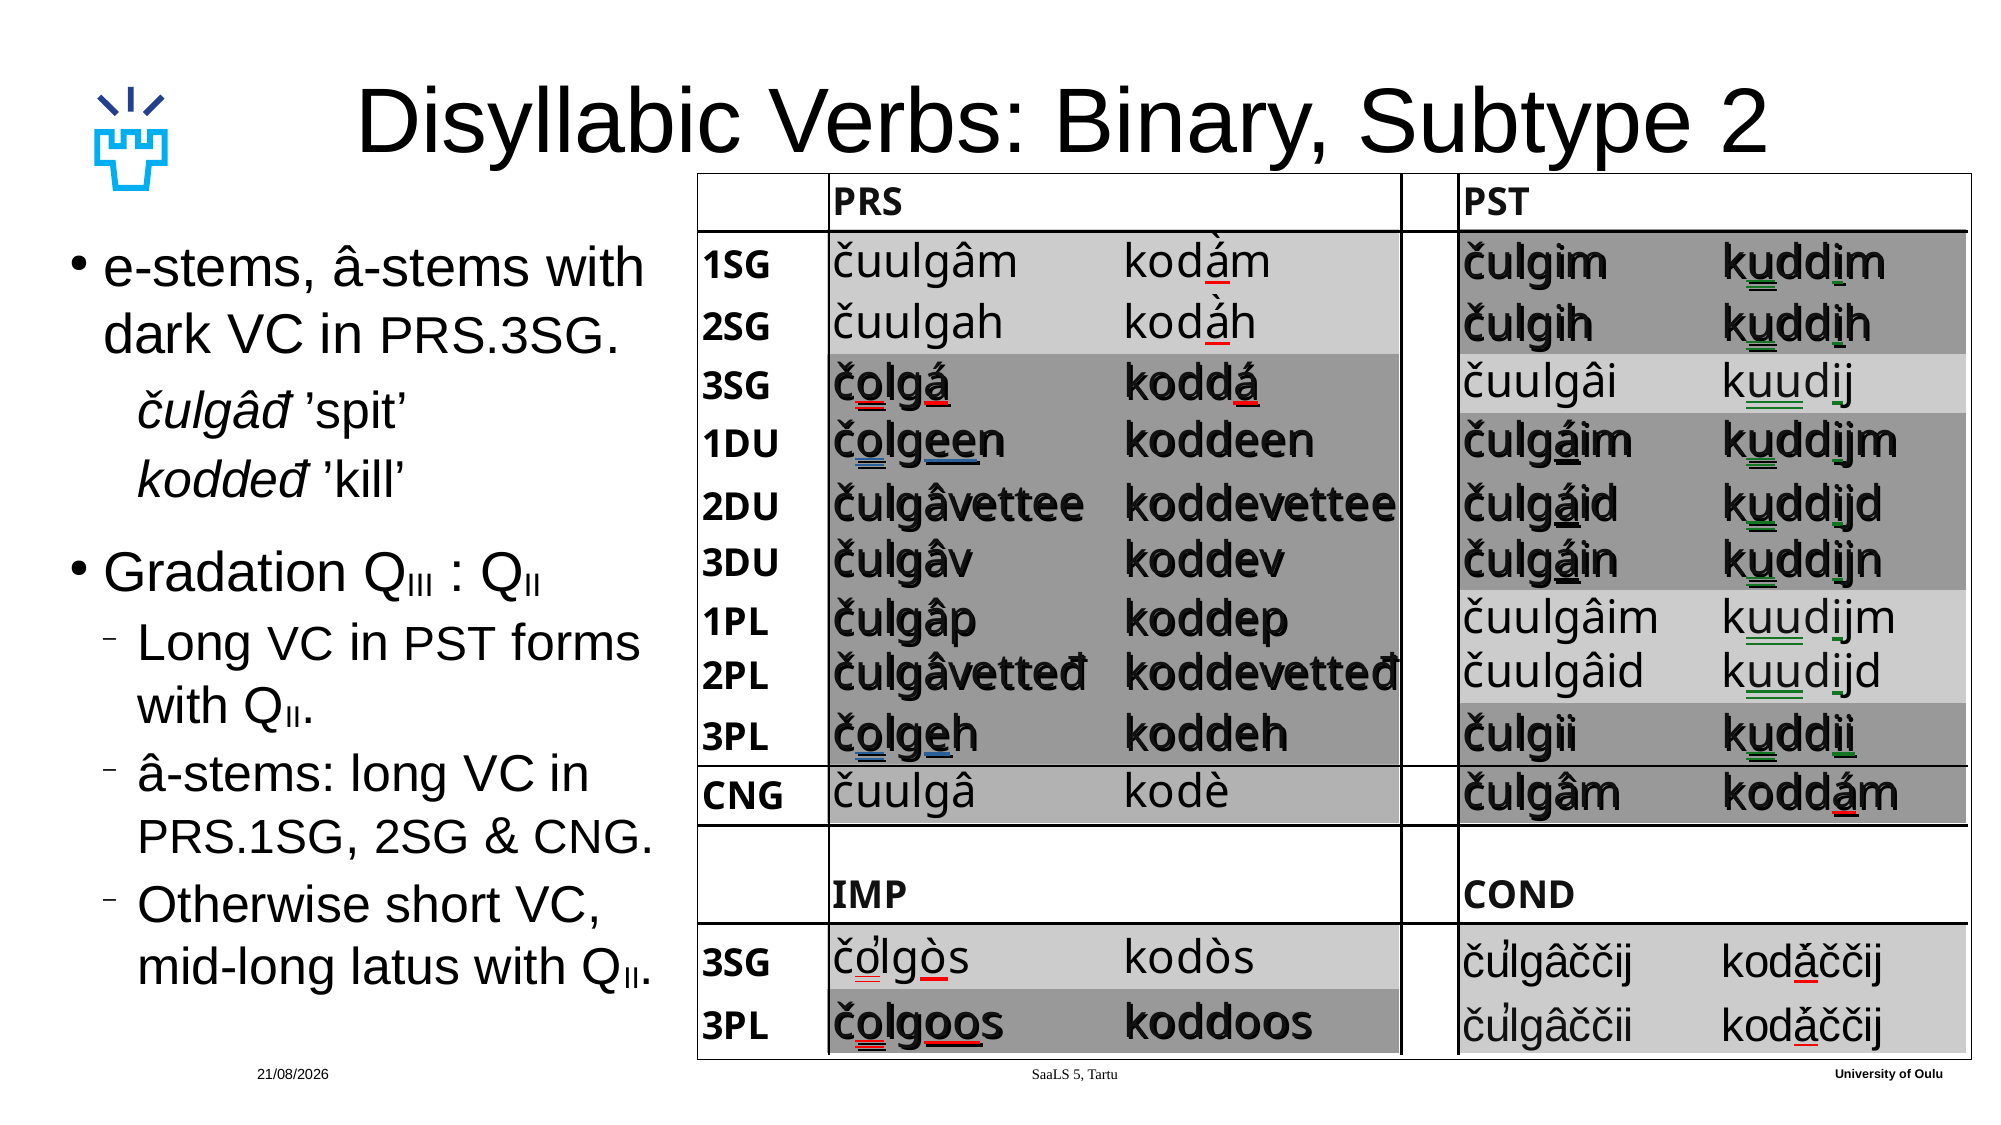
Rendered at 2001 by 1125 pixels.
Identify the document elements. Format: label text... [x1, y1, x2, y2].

chart [697, 173, 1972, 1060]
list e-stems, â-stems with dark VC in PRS.3SG. čulgâđ ’spit’ koddeđ ’kill’ Gradation QIII : QII Long VC in PST forms with QII. â-stems: long VC in PRS.1SG, 2SG & CNG. Otherwise short VC, mid-long latus with QII. [69, 230, 697, 999]
title Disyllabic Verbs: Binary, Subtype 2 [223, 18, 1905, 224]
